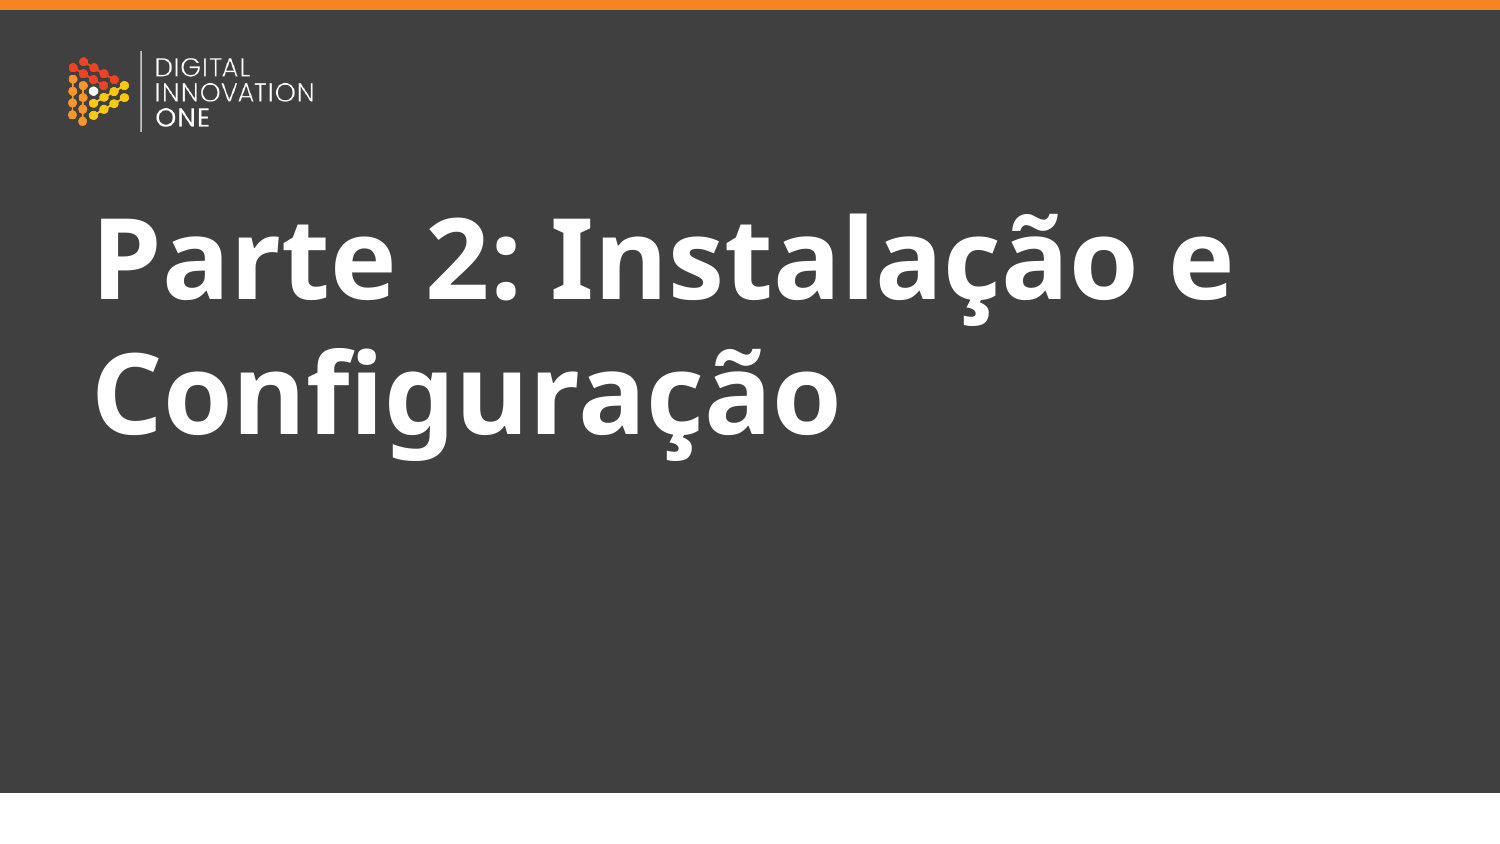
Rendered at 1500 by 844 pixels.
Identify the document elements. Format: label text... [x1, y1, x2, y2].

text_box [0, 0, 1500, 844]
text_box Parte 2: Instalação e Configuração [406, 385, 431, 422]
picture [51, 42, 330, 140]
text_box Parte 2: Instalação e Configuração [76, 197, 1475, 447]
